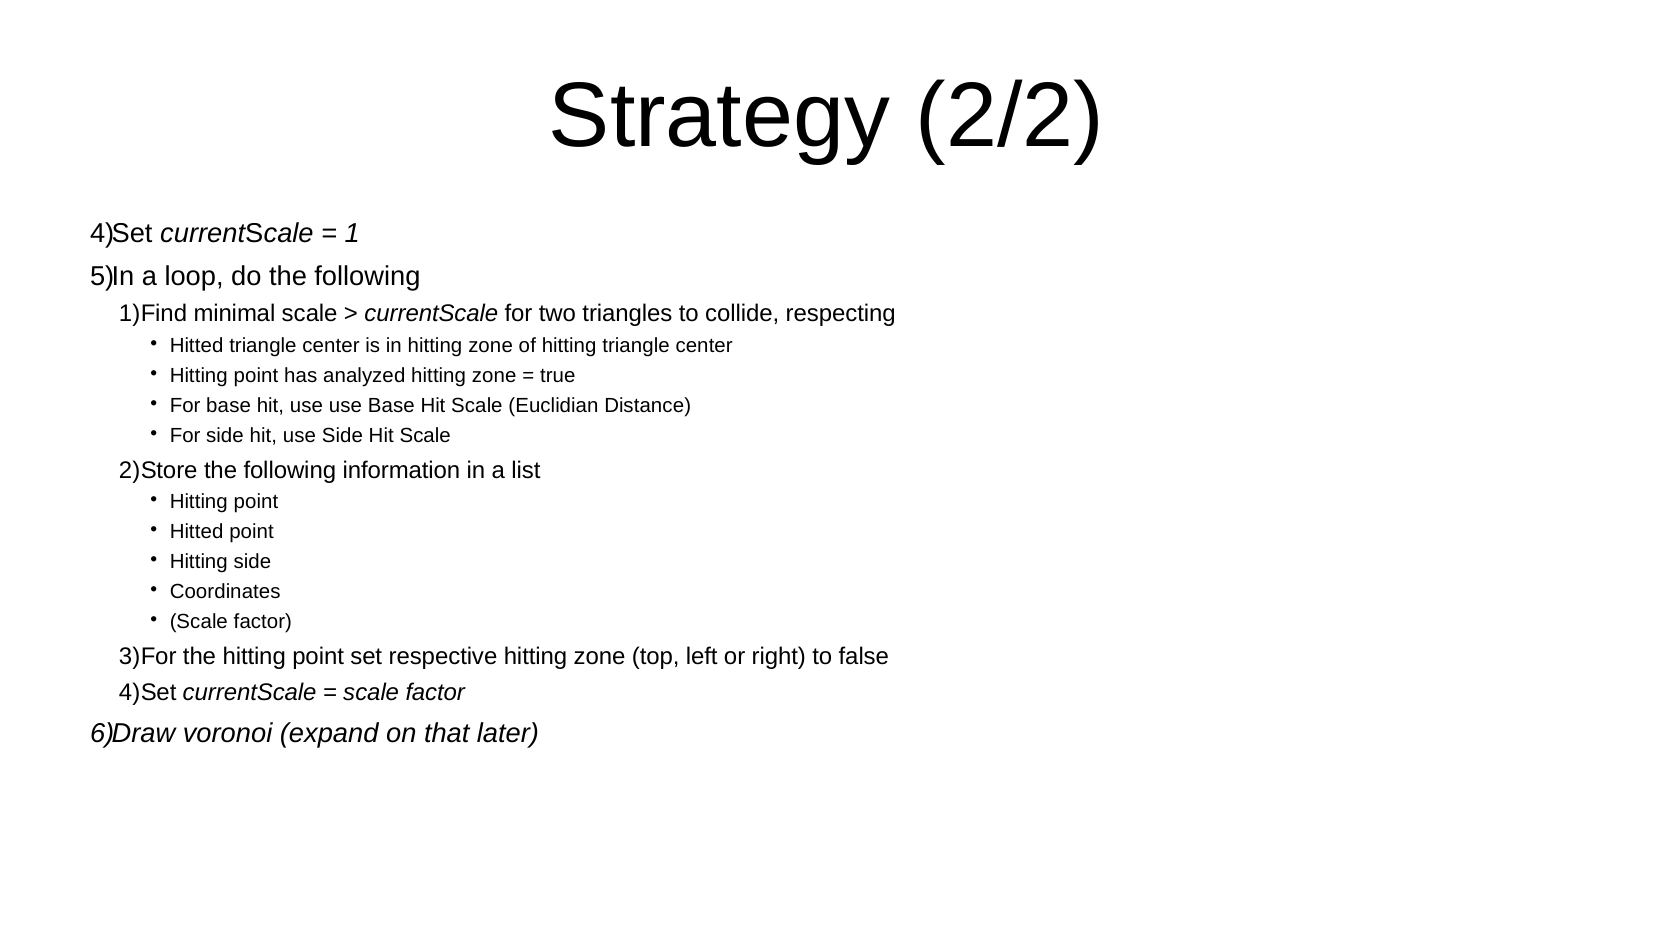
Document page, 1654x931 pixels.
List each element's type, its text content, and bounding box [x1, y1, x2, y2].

list Set currentScale = 1 In a loop, do the following Find minimal scale > currentScale for two triangles to collide, respecting Hitted triangle center is in hitting zone of hitting triangle center Hitting point has analyzed hitting zone = true For base hit, use use Base Hit Scale (Euclidian Distance) For side hit, use Side Hit Scale Store the following information in a list Hitting point Hitted point Hitting side Coordinates (Scale factor) For the hitting point set respective hitting zone (top, left or right) to false Set currentScale = scale factor Draw voronoi (expand on that later) [82, 217, 1571, 758]
title Strategy (2/2) [82, 37, 1571, 193]
